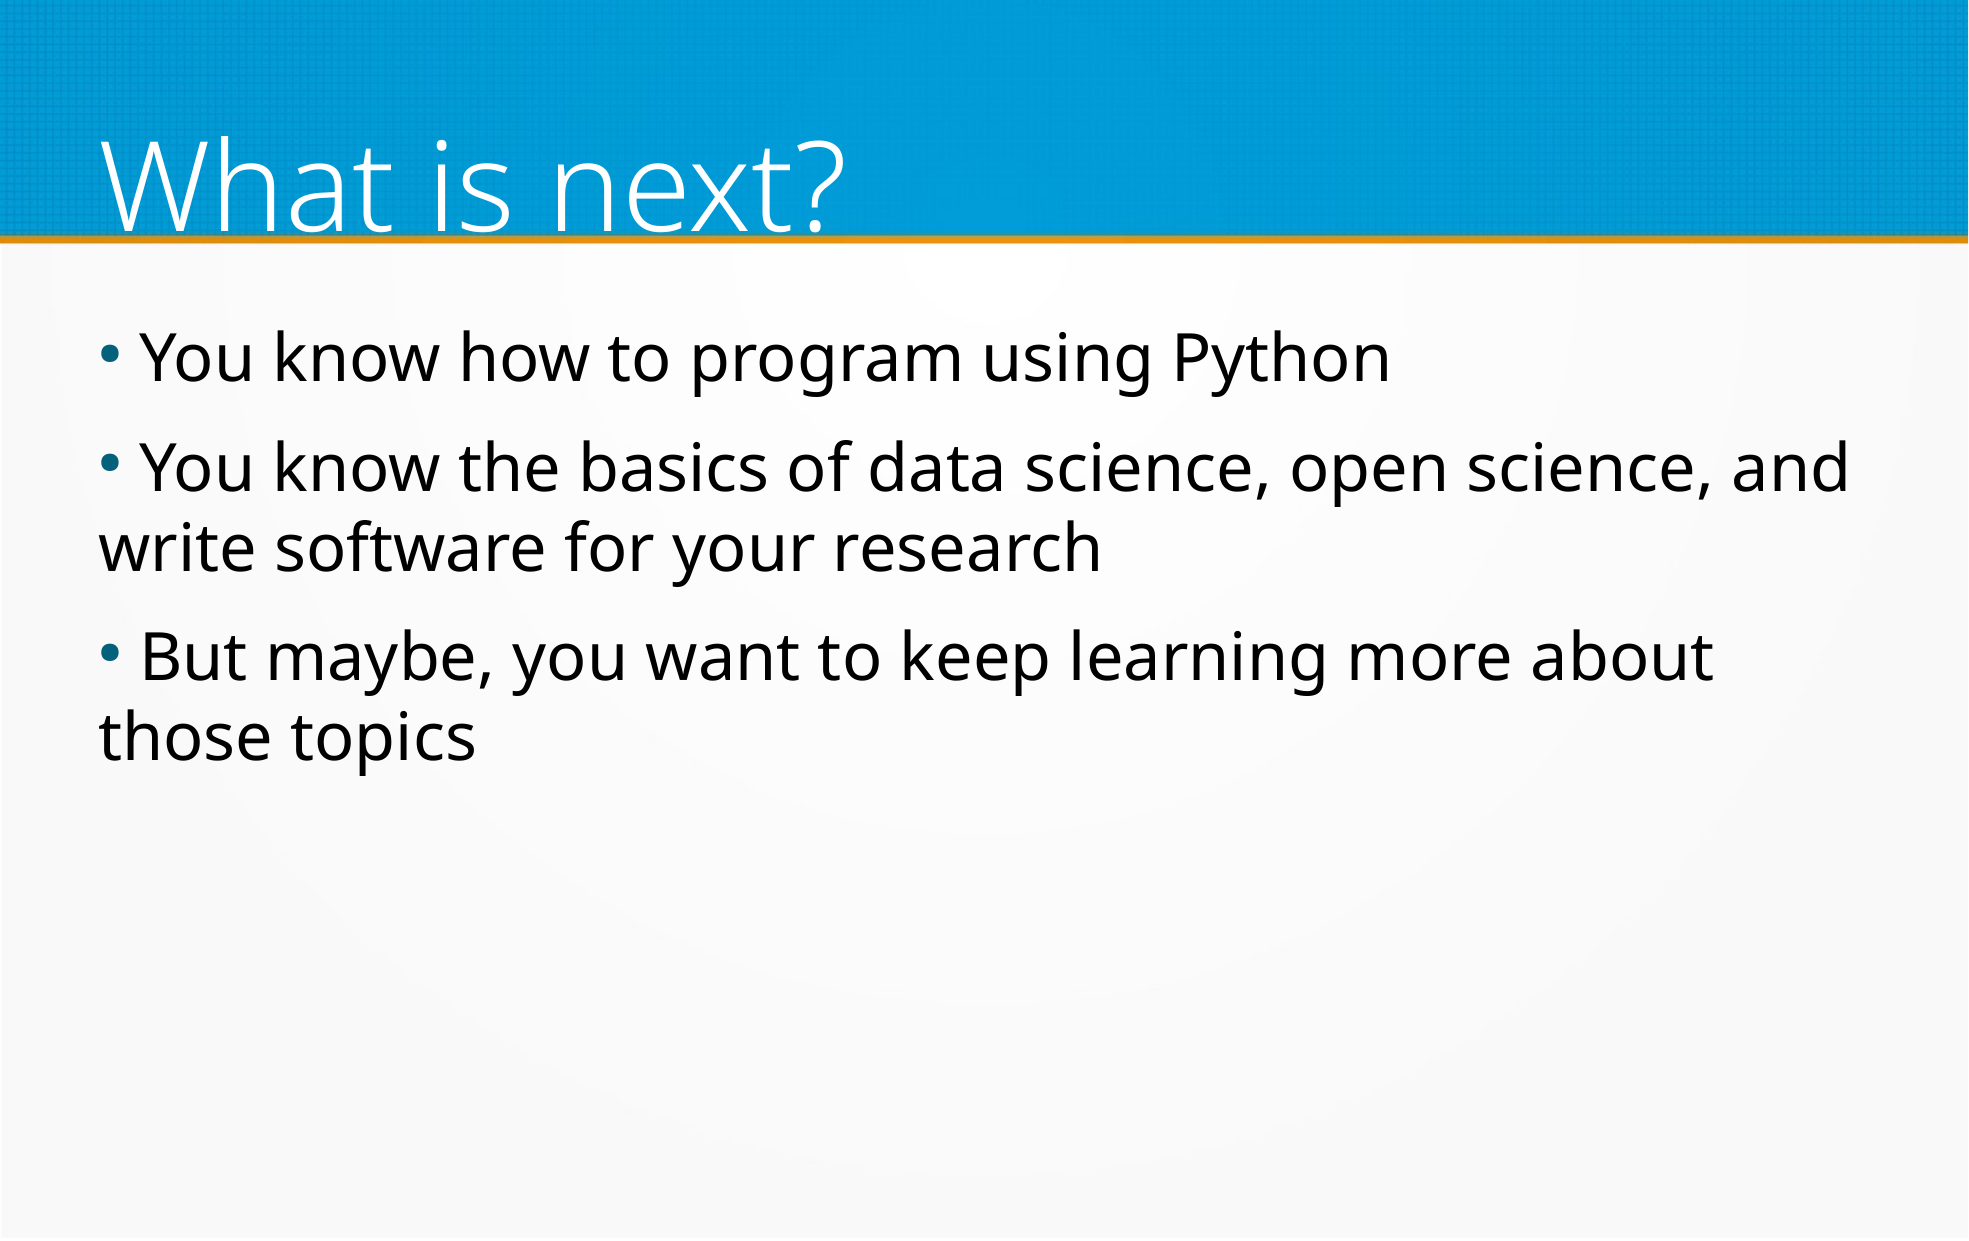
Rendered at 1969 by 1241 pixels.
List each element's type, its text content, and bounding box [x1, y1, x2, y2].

list You know how to program using Python You know the basics of data science, open science, and write software for your research But maybe, you want to keep learning more about those topics [98, 315, 1860, 1156]
picture [0, 233, 1969, 1241]
title What is next? [98, 49, 1870, 257]
